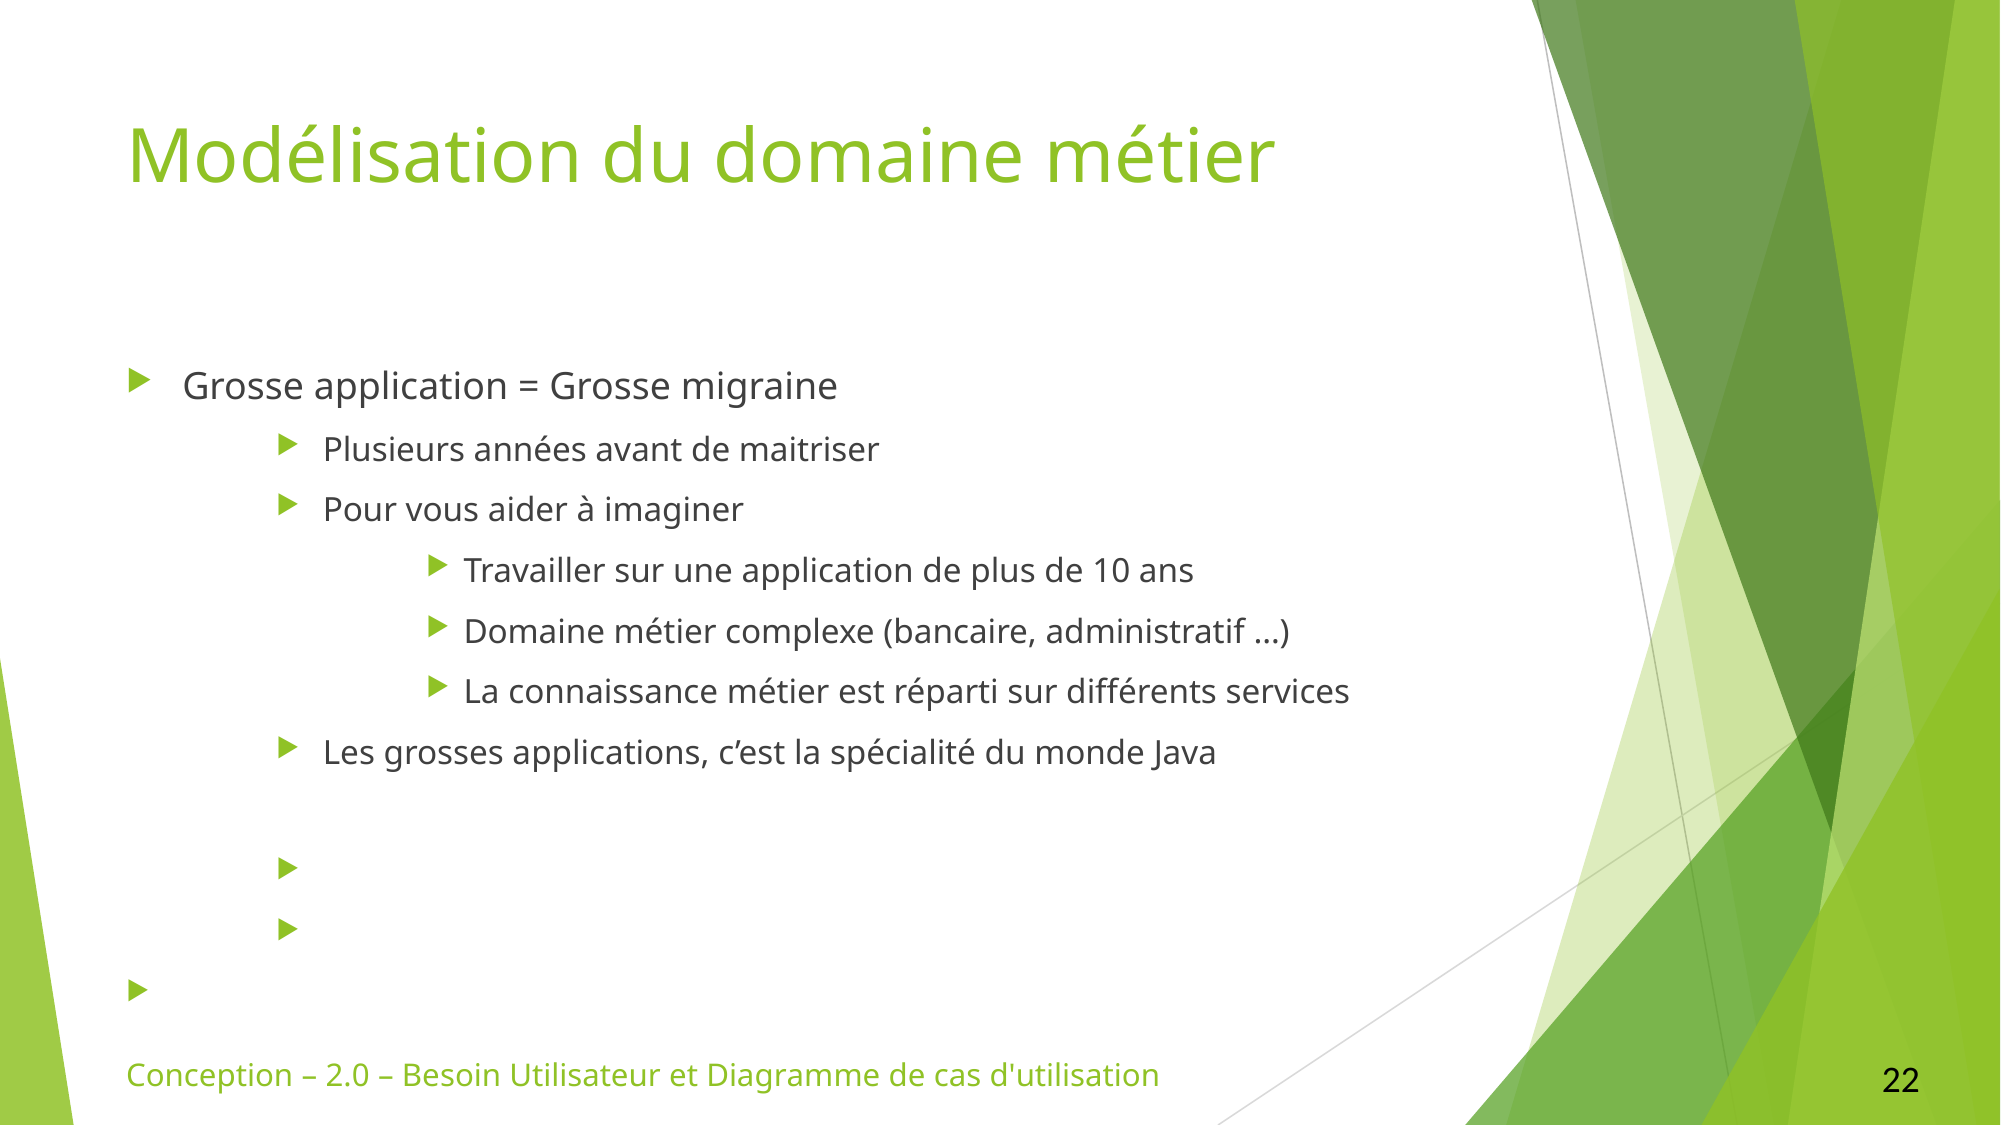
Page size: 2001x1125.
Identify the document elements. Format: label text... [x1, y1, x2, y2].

list Grosse application = Grosse migraine Plusieurs années avant de maitriser Pour vous aider à imaginer Travailler sur une application de plus de 10 ans Domaine métier complexe (bancaire, administratif …) La connaissance métier est réparti sur différents services Les grosses applications, c’est la spécialité du monde Java [111, 354, 1522, 992]
title Modélisation du domaine métier [111, 99, 1522, 317]
text_box [1866, 1047, 1979, 1108]
text_box Conception – 2.0 – Besoin Utilisateur et Diagramme de cas d'utilisation [111, 1047, 1210, 1109]
